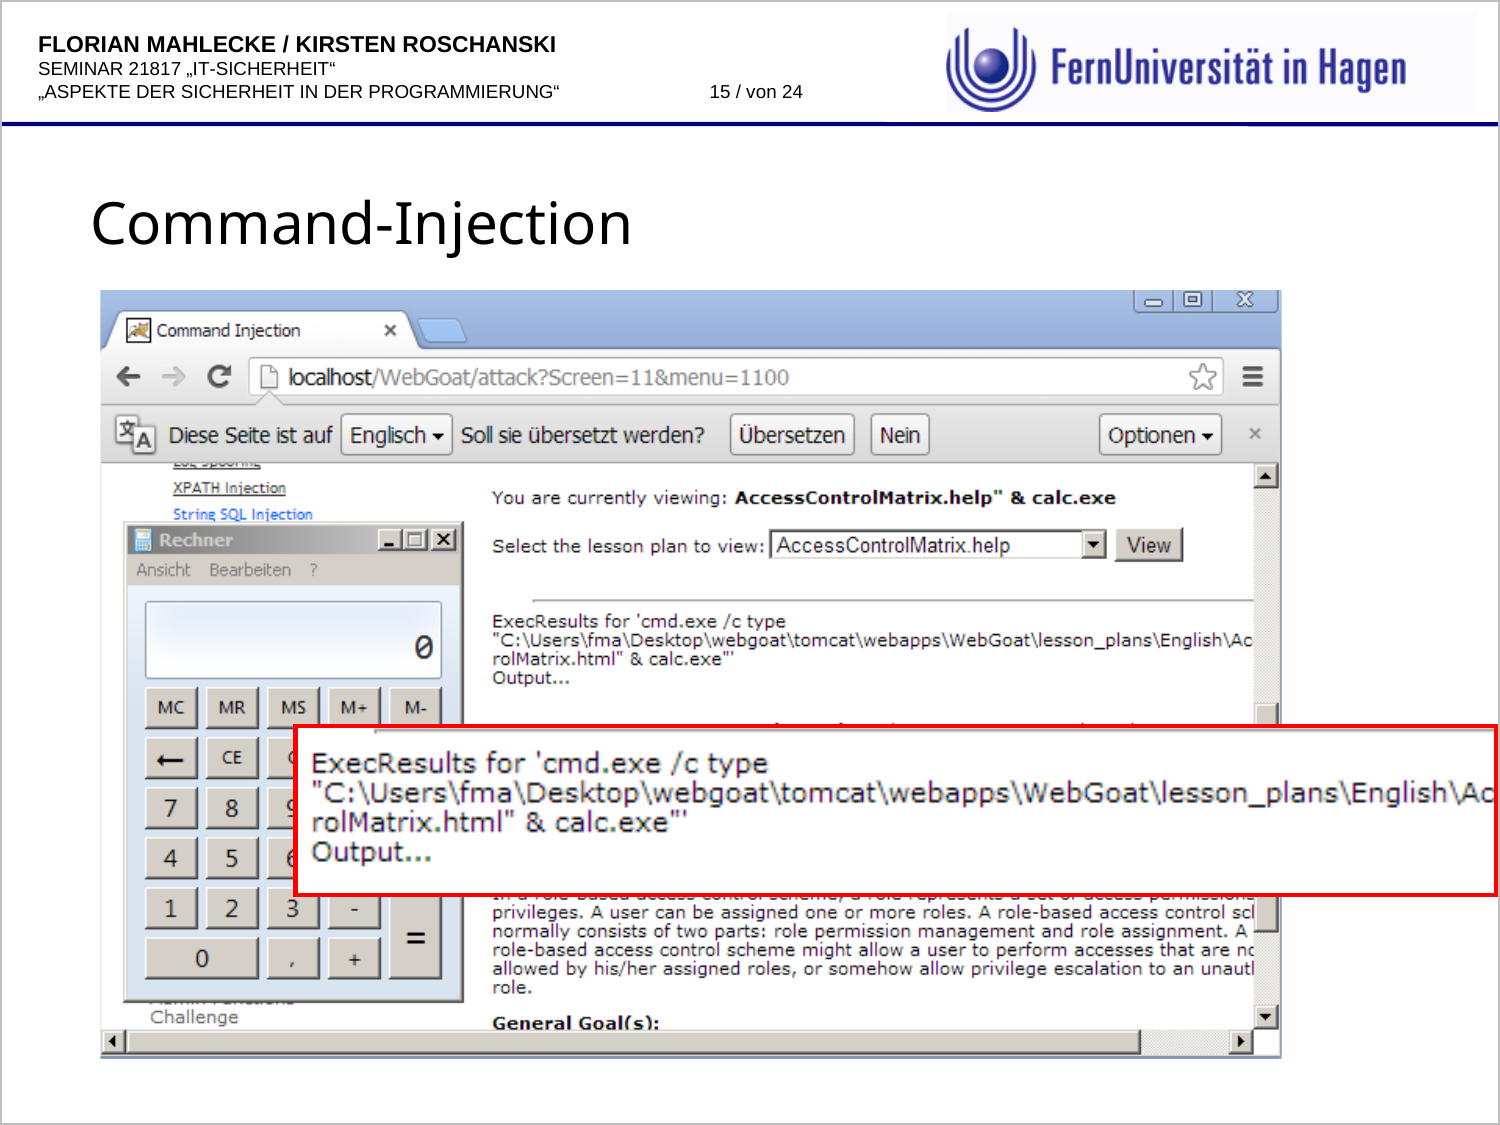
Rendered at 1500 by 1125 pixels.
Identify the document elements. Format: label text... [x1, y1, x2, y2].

picture [100, 290, 1282, 1059]
picture [946, 11, 1477, 112]
picture [297, 727, 1495, 894]
title Command-Injection [75, 127, 1425, 316]
